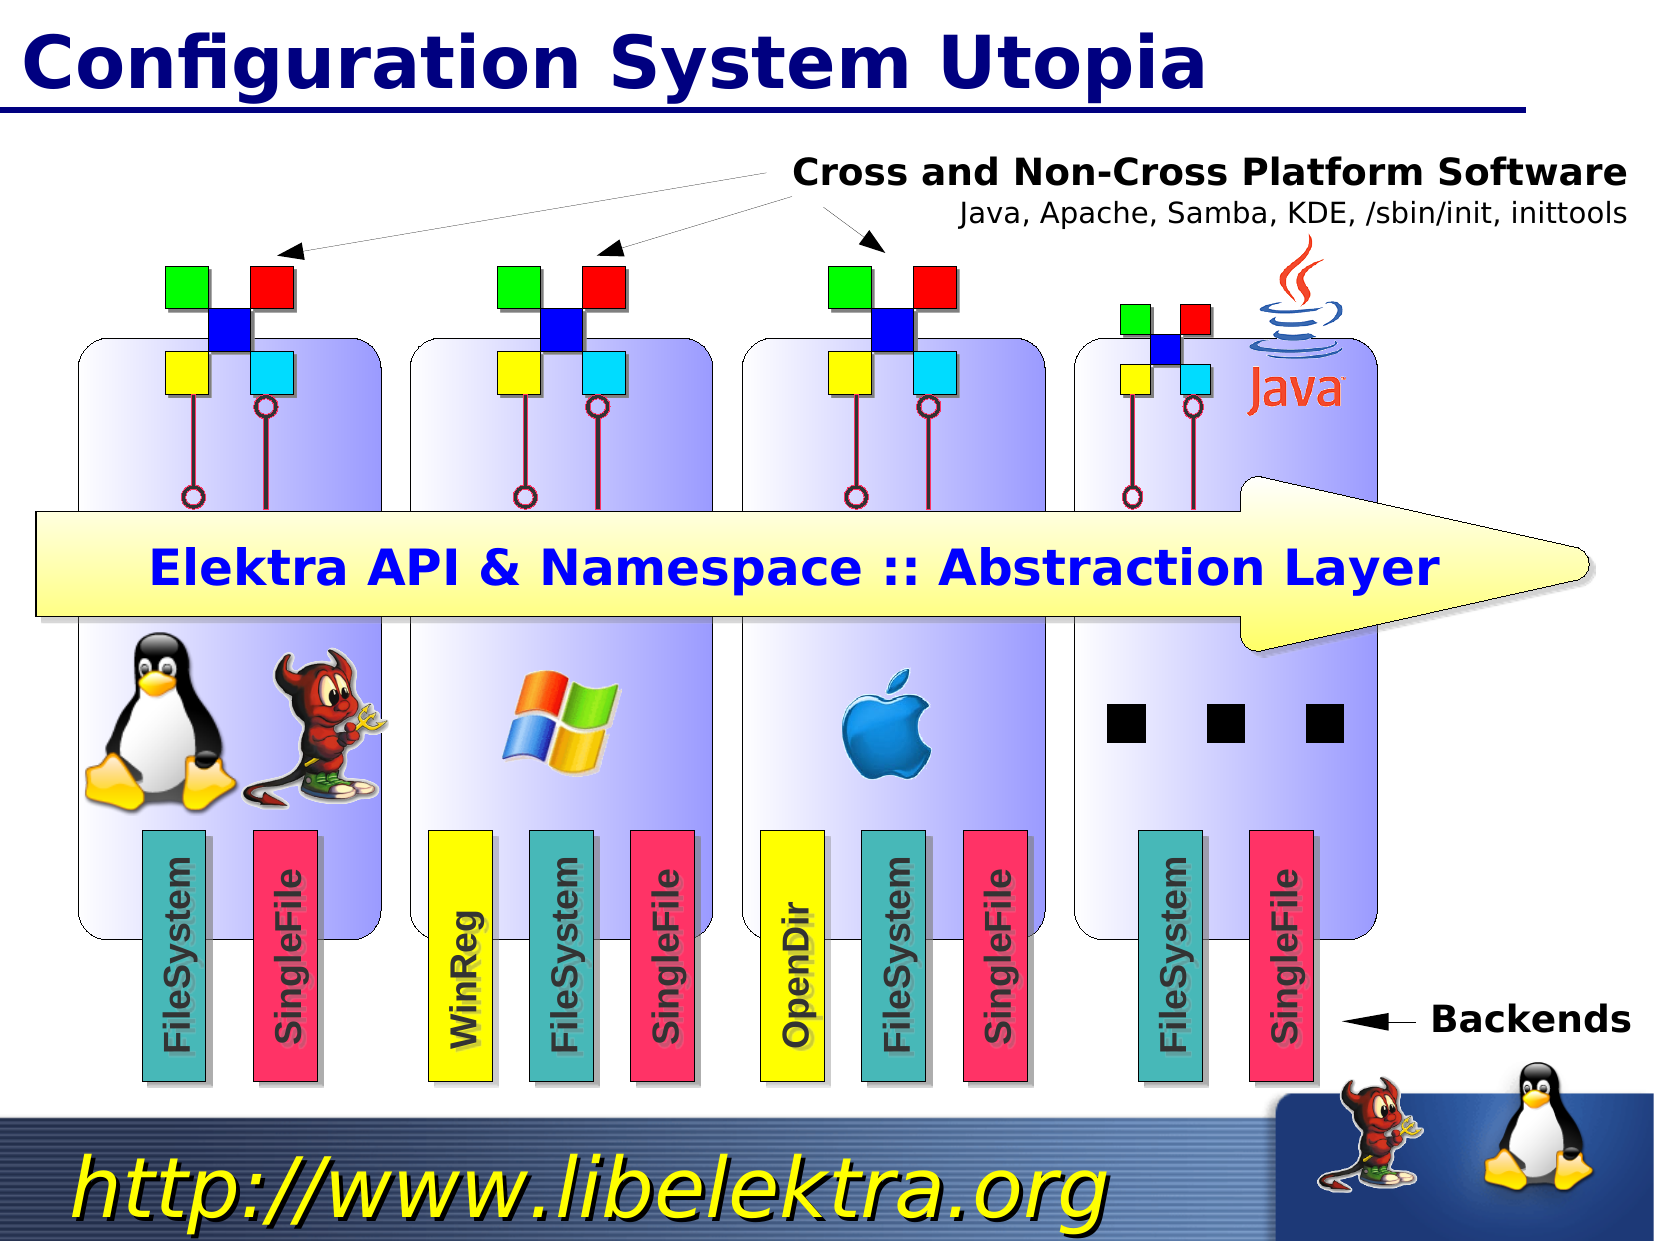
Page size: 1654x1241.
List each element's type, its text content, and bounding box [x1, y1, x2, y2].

text_box Configuration System Utopia [21, 14, 1611, 111]
text_box FileSystem [540, 855, 584, 1055]
picture [0, 1061, 1654, 1241]
picture [841, 667, 932, 780]
picture [1246, 233, 1346, 416]
picture [502, 670, 622, 777]
text_box FileSystem [872, 855, 917, 1055]
text_box WinReg [439, 862, 483, 1050]
text_box FileSystem [152, 855, 197, 1055]
text_box Backends [1430, 994, 1633, 1039]
text_box Cross and Non-Cross Platform Software Java, Apache, Samba, KDE, /sbin/init, inittools [791, 147, 1629, 229]
text_box SingleFile [264, 865, 308, 1046]
text_box [78, 810, 382, 1082]
text_box SingleFile [1260, 865, 1304, 1046]
text_box SingleFile [641, 865, 685, 1046]
picture [71, 631, 389, 816]
text_box SingleFile [973, 865, 1018, 1046]
text_box [35, 266, 1590, 1082]
text_box OpenDir [771, 862, 815, 1050]
text_box Elektra API & Namespace :: Abstraction Layer [148, 534, 1477, 595]
text_box FileSystem [1149, 855, 1193, 1055]
